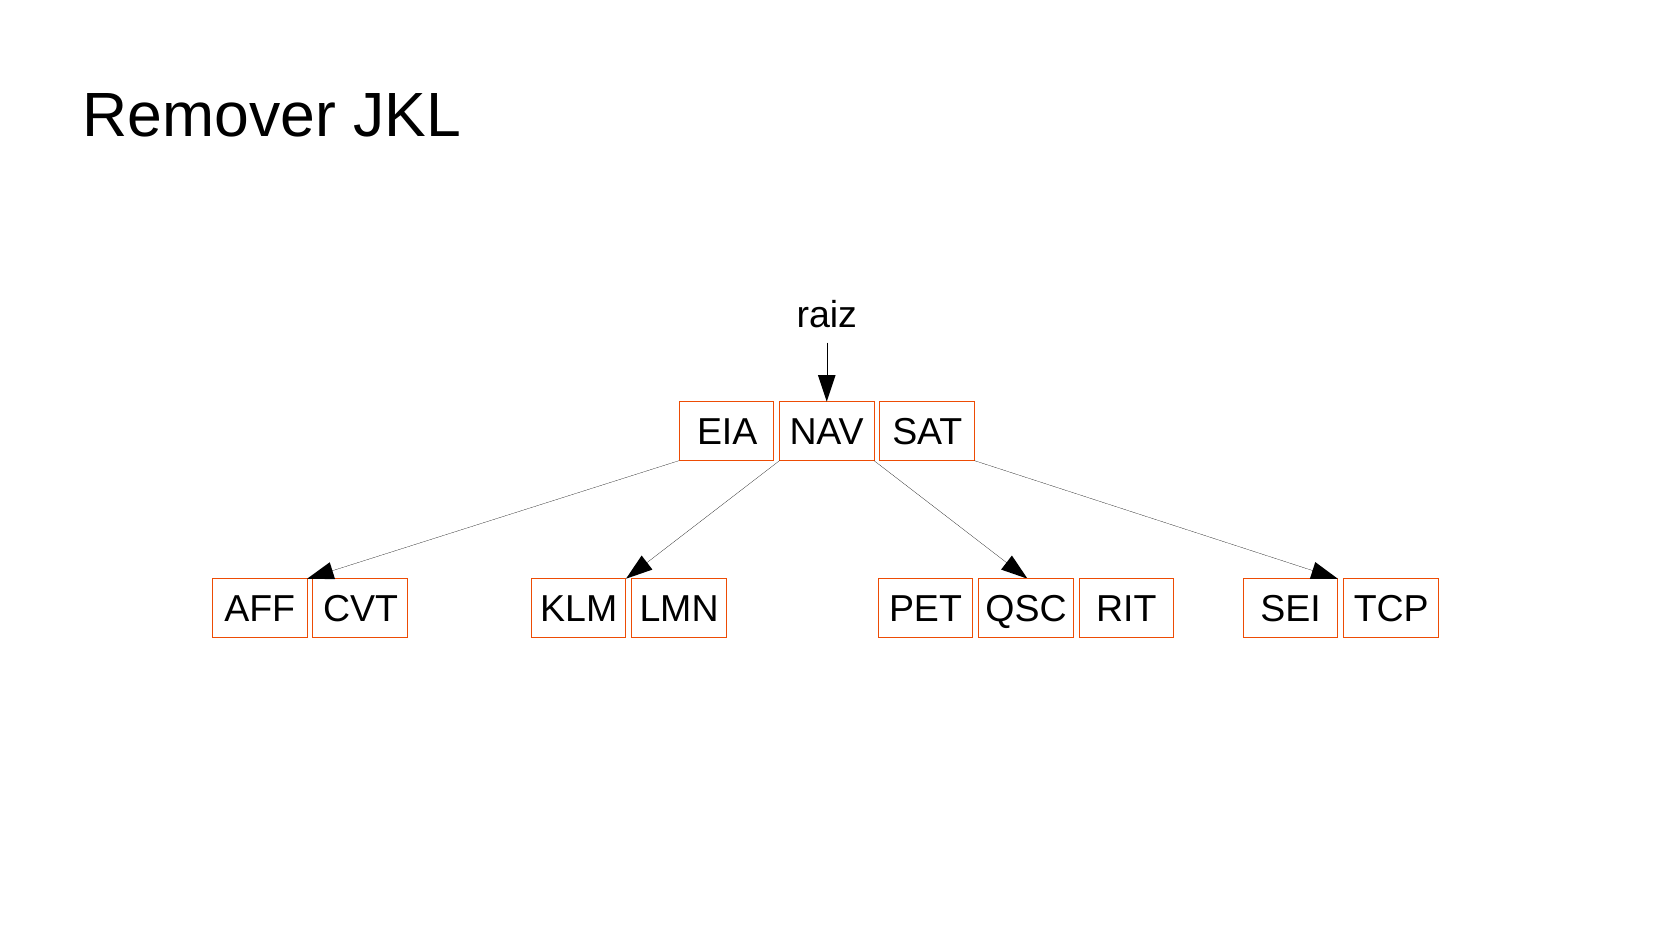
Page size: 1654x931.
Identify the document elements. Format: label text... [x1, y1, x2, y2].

text_box SAT [879, 401, 975, 461]
text_box PET [878, 578, 973, 638]
text_box LMN [631, 578, 727, 638]
text_box SEI [1243, 578, 1338, 638]
text_box RIT [1079, 578, 1174, 638]
text_box NAV [779, 401, 875, 461]
title Remover JKL [82, 37, 1571, 193]
text_box EIA [679, 401, 774, 461]
text_box CVT [312, 578, 408, 638]
text_box raiz [781, 285, 872, 343]
text_box KLM [531, 578, 626, 638]
text_box QSC [978, 578, 1074, 638]
text_box AFF [212, 578, 308, 638]
text_box TCP [1343, 578, 1439, 638]
